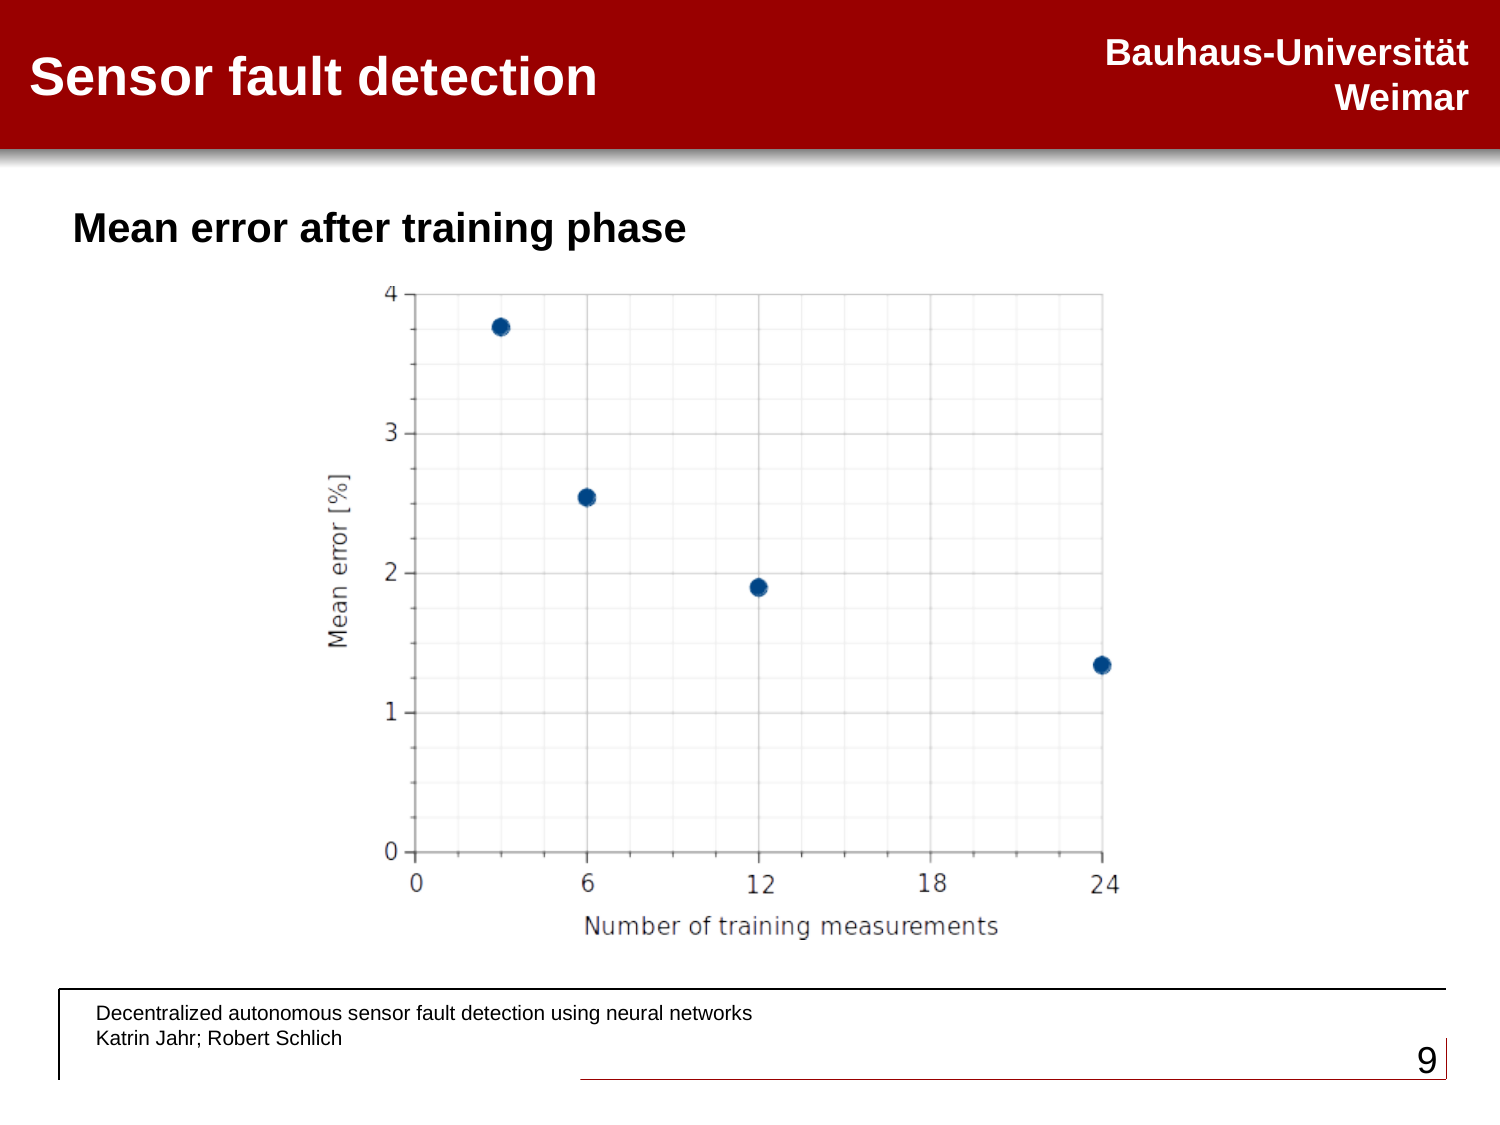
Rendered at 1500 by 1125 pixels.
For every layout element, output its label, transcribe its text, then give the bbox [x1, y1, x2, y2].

picture [314, 286, 1185, 940]
text_box Sensor fault detection [29, 0, 1103, 153]
text_box Mean error after training phase [57, 193, 1500, 256]
